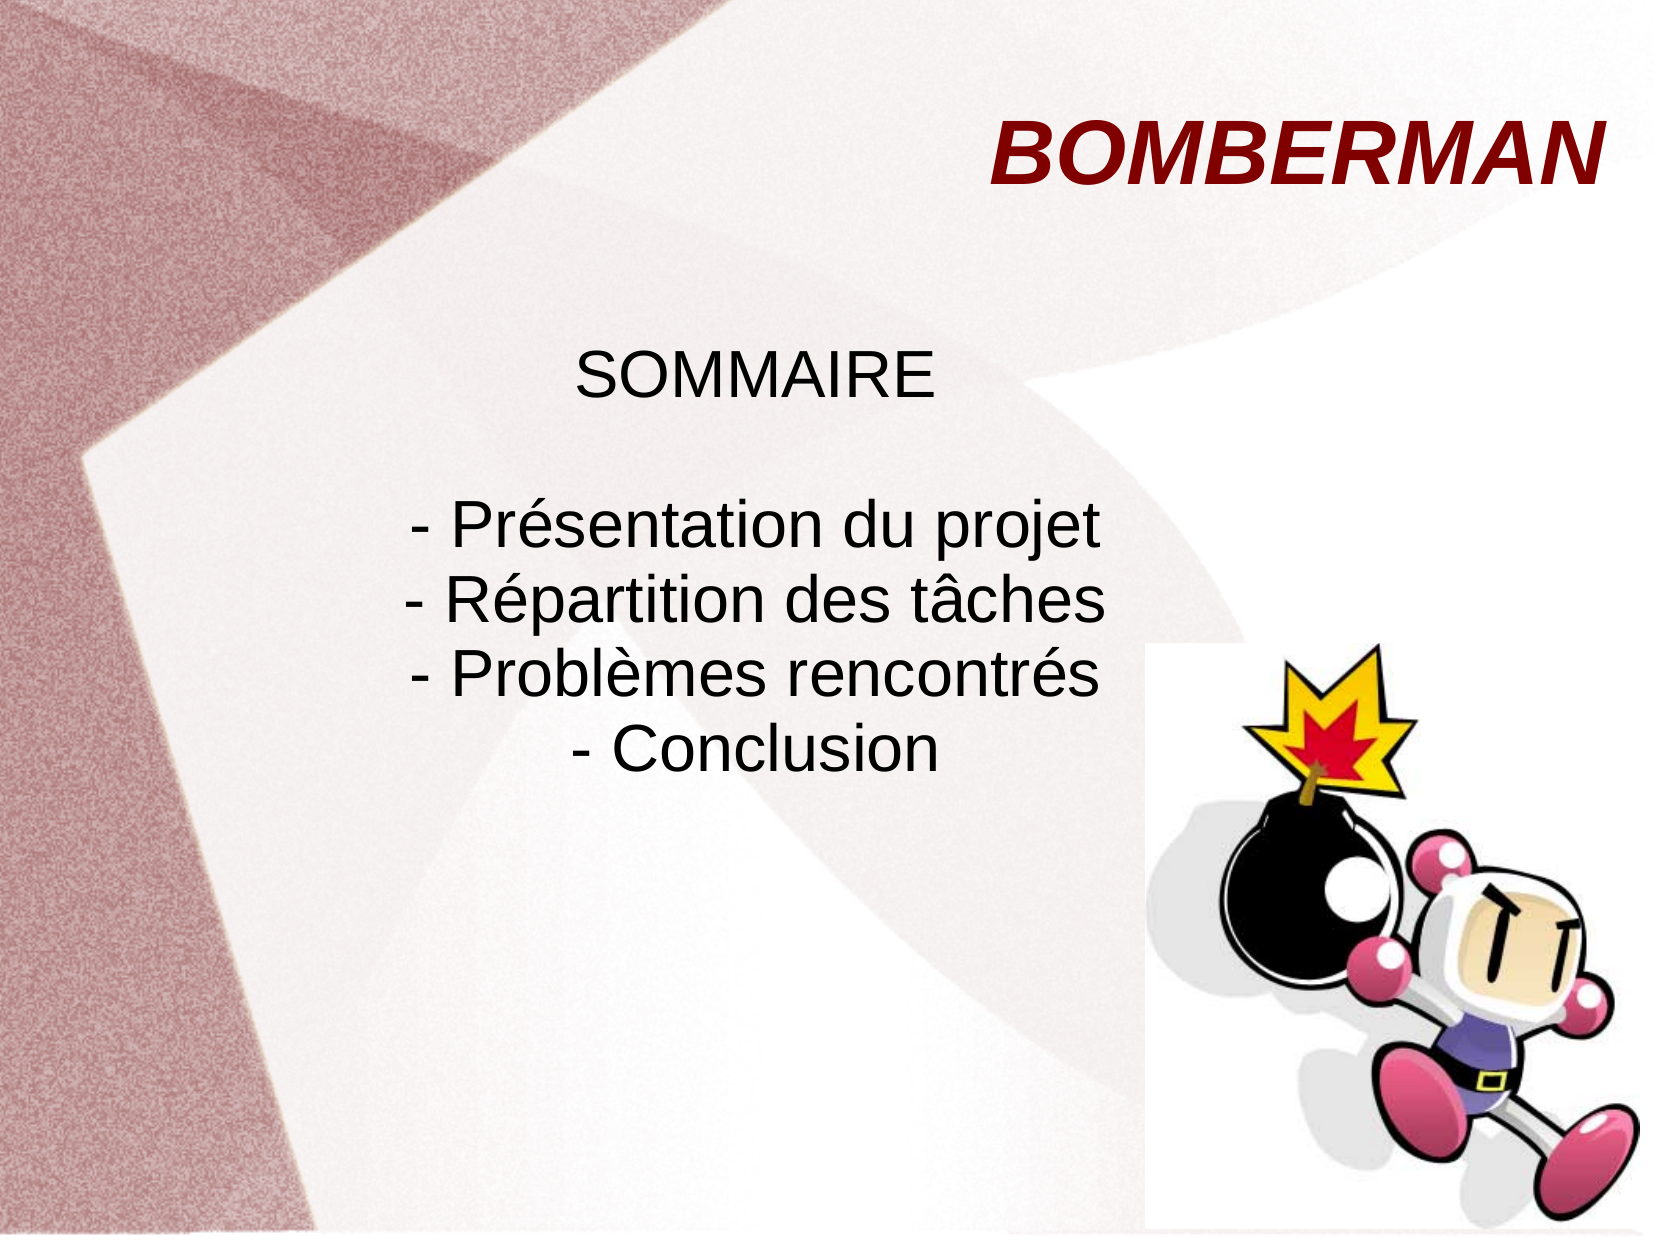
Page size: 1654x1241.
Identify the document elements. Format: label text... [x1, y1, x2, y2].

picture [0, 0, 1654, 1241]
subtitle SOMMAIRE - Présentation du projet - Répartition des tâches - Problèmes rencontrés - Conclusion [118, 201, 1394, 922]
title BOMBERMAN [596, 49, 1607, 257]
text_box [472, 161, 846, 642]
